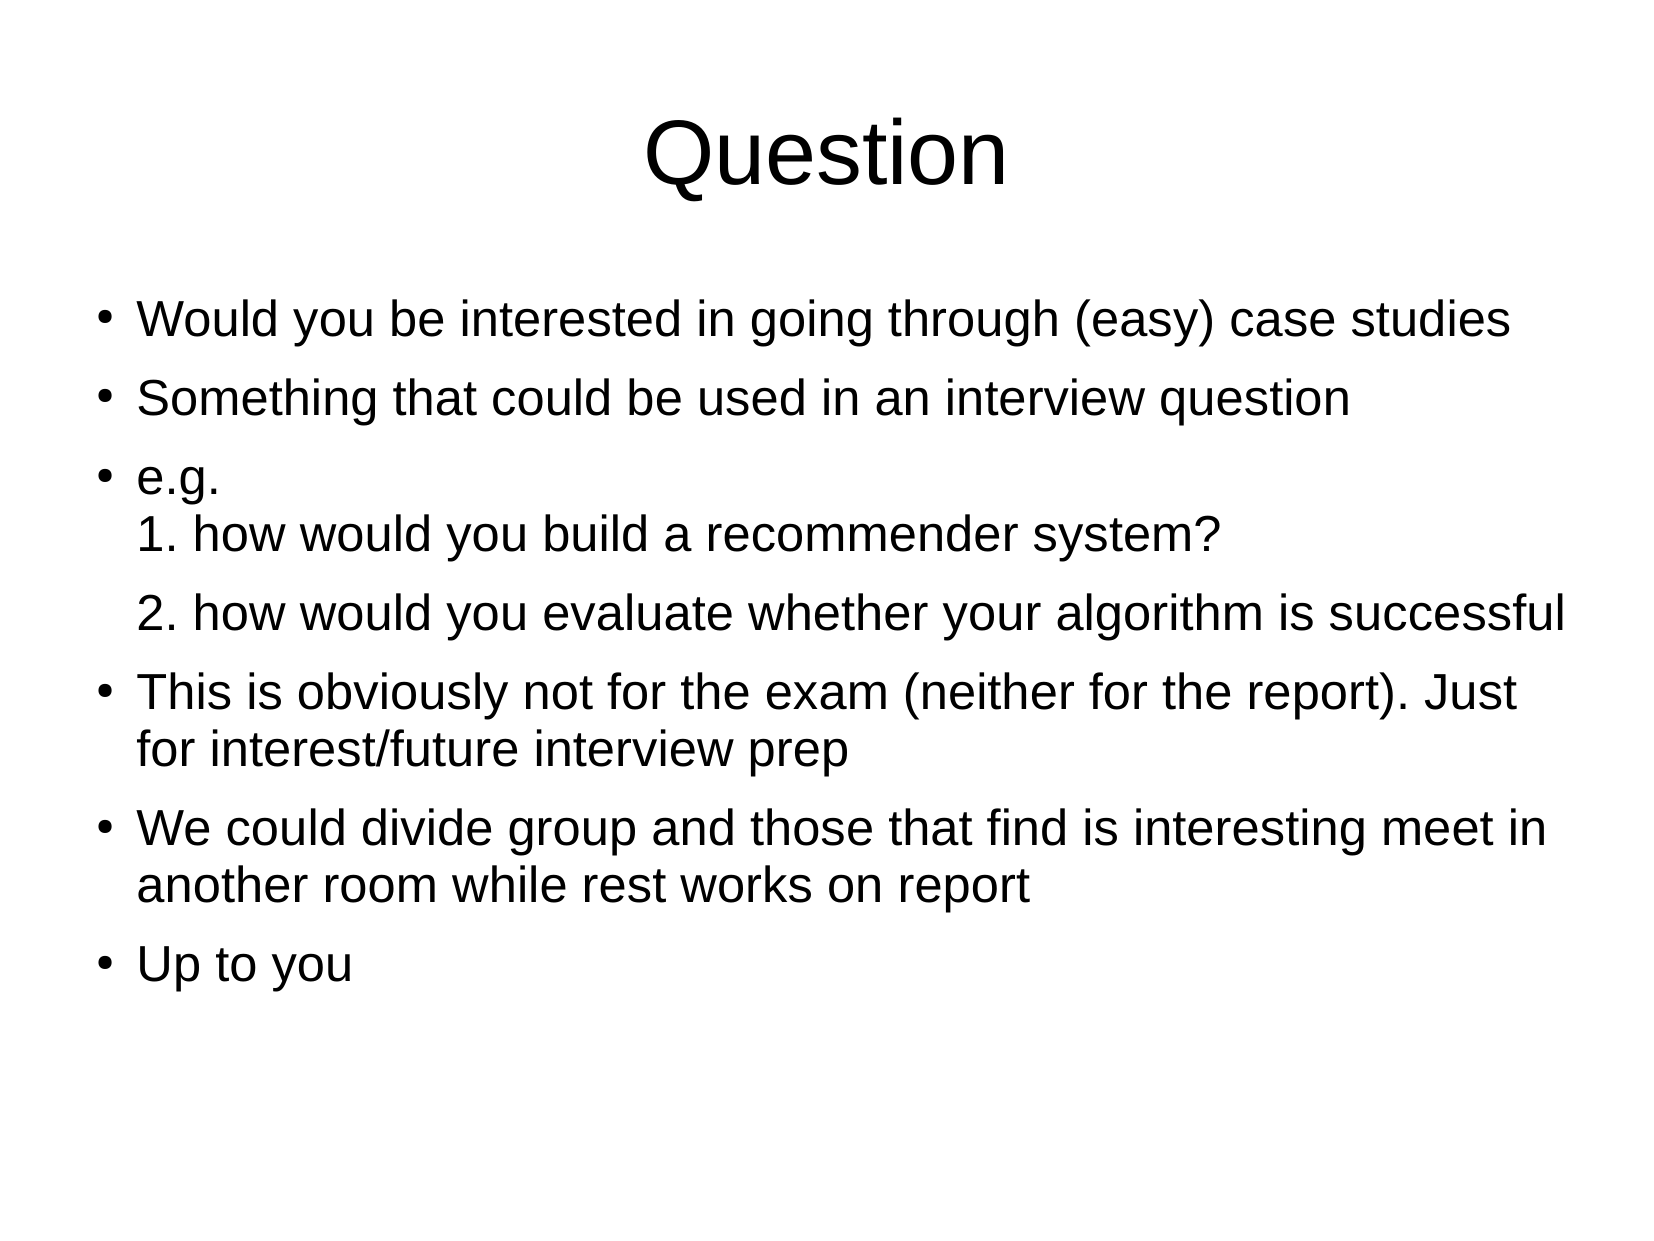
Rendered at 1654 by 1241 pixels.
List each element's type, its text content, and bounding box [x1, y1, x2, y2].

title Question [82, 49, 1571, 257]
list Would you be interested in going through (easy) case studies Something that could be used in an interview question e.g. 1. how would you build a recommender system? 2. how would you evaluate whether your algorithm is successful This is obviously not for the exam (neither for the report). Just for interest/future interview prep We could divide group and those that find is interesting meet in another room while rest works on report Up to you [82, 290, 1571, 1010]
